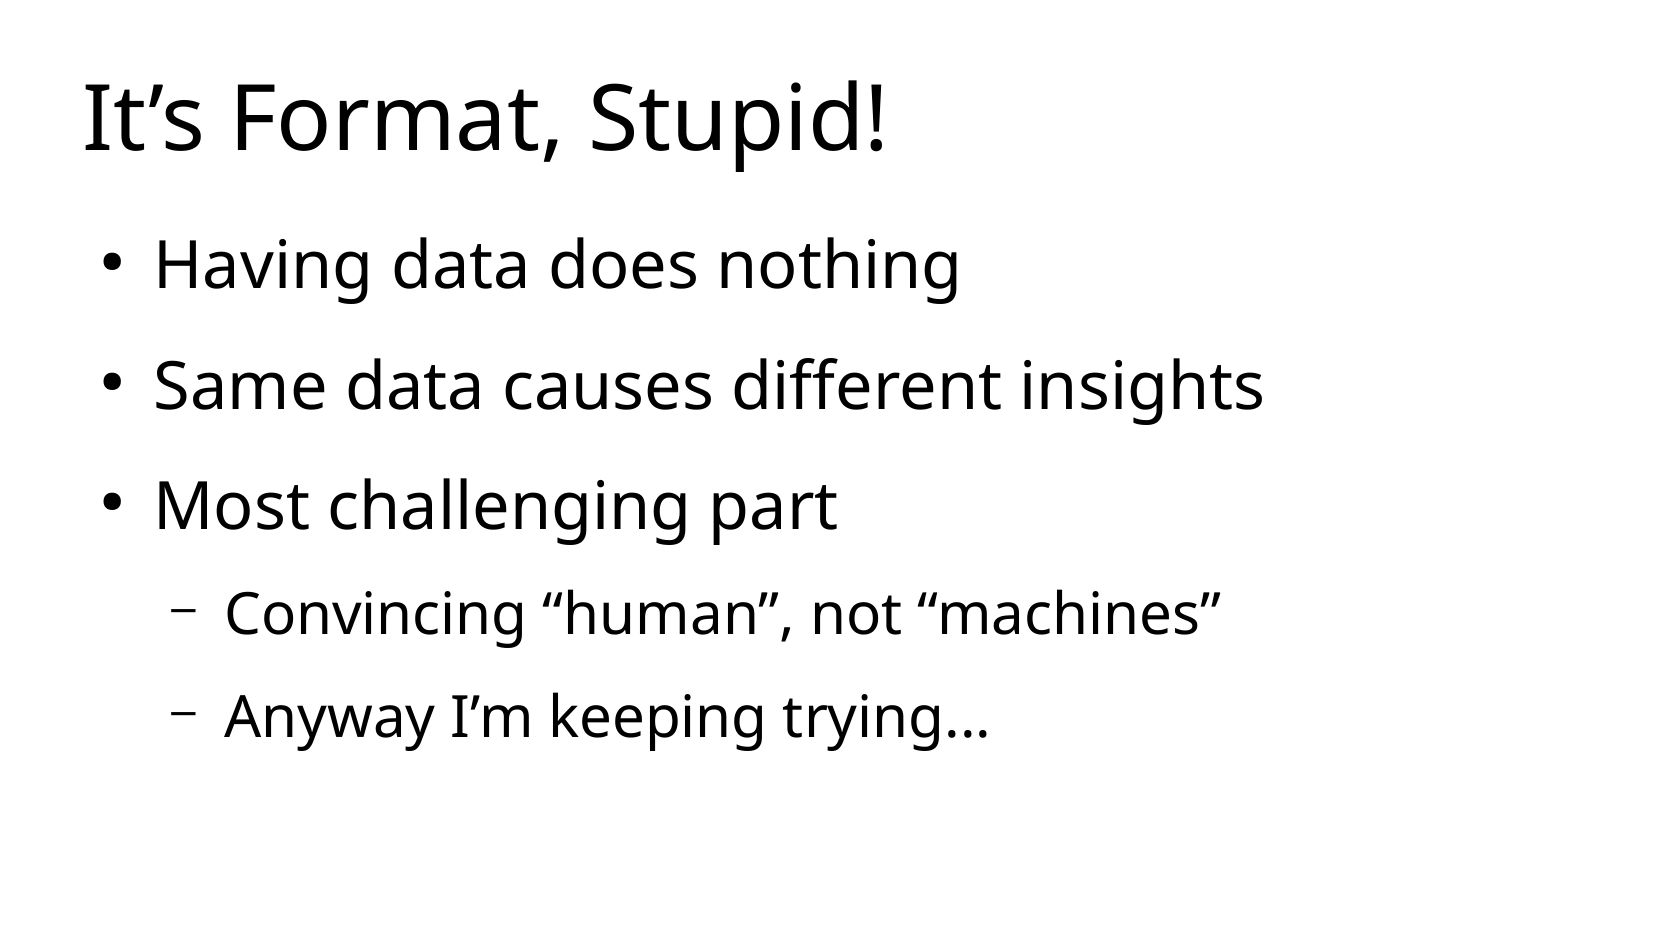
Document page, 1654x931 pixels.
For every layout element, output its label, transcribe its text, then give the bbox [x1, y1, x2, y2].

title It’s Format, Stupid! [82, 37, 1571, 193]
list Having data does nothing Same data causes different insights Most challenging part Convincing “human”, not “machines” Anyway I’m keeping trying... [82, 217, 1571, 758]
